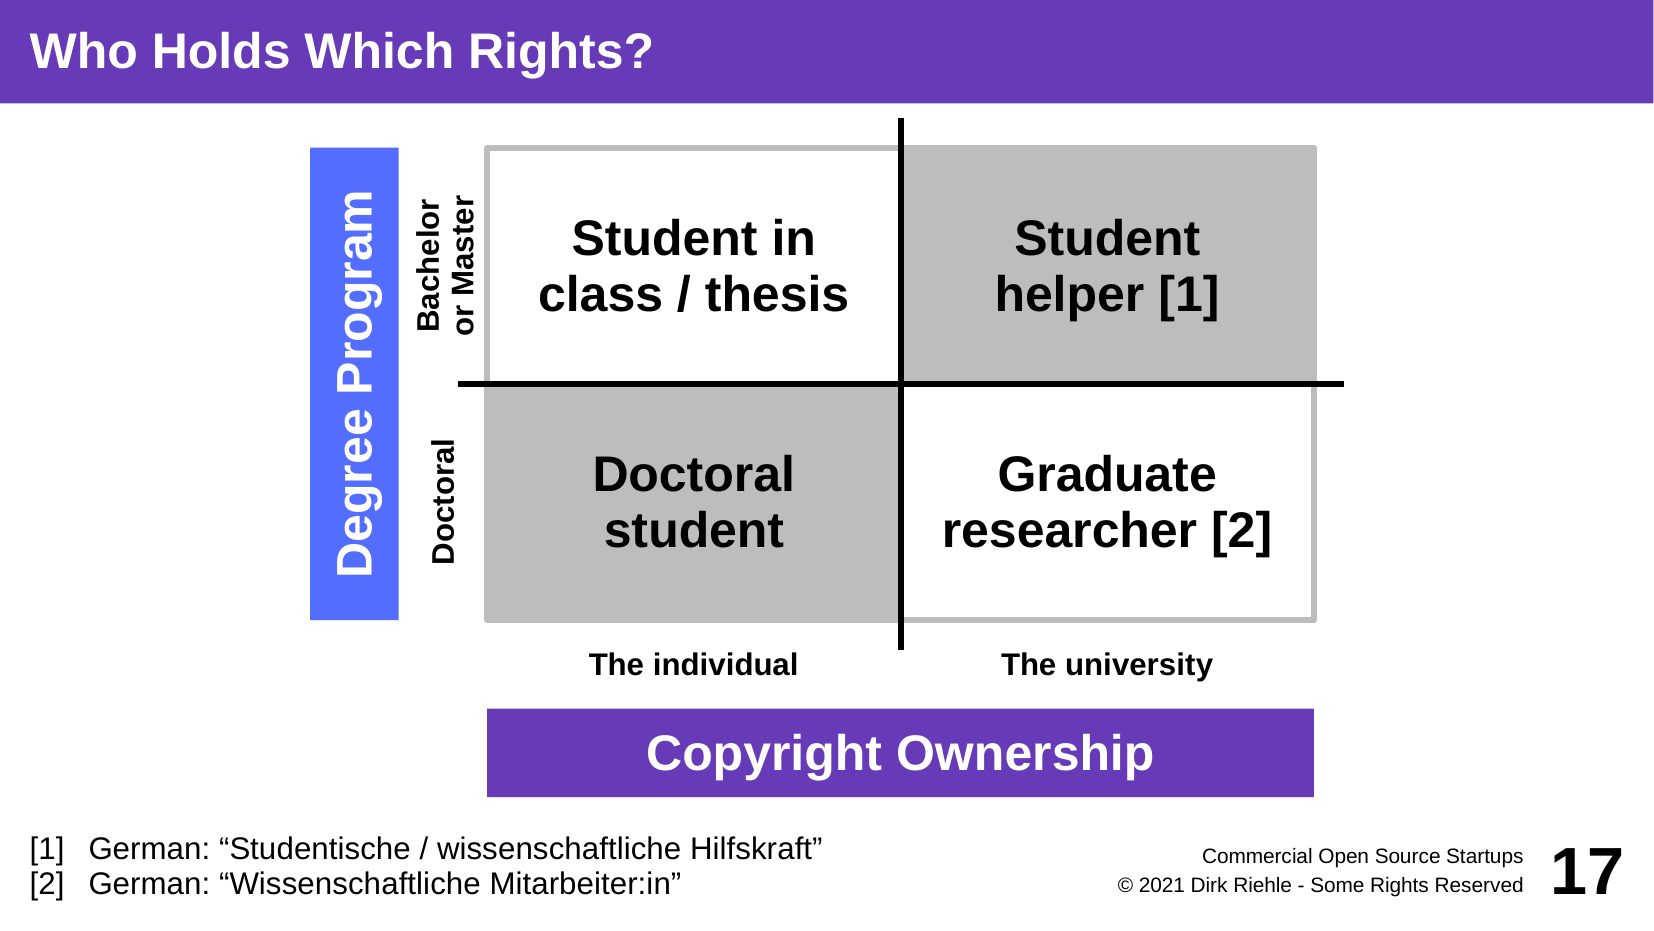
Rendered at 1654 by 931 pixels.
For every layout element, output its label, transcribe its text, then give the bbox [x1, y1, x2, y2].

text_box Graduate researcher [2] [904, 387, 1314, 620]
text_box Student helper [1] [904, 147, 1314, 381]
text_box The university [900, 620, 1314, 708]
text_box Bachelor or Master [399, 147, 488, 384]
text_box Copyright Ownership [487, 708, 1314, 798]
text_box Doctoral student [488, 387, 898, 620]
text_box Student in class / thesis [488, 147, 898, 381]
title Who Holds Which Rights? [0, 0, 1654, 104]
text_box The individual [487, 620, 900, 708]
text_box Doctoral [399, 384, 488, 621]
text_box Degree Program [310, 147, 399, 621]
text_box [1] German: “Studentische / wissenschaftliche Hilfskraft” [2] German: “Wissenschaftliche Mitarbeiter:in” [0, 812, 1182, 931]
